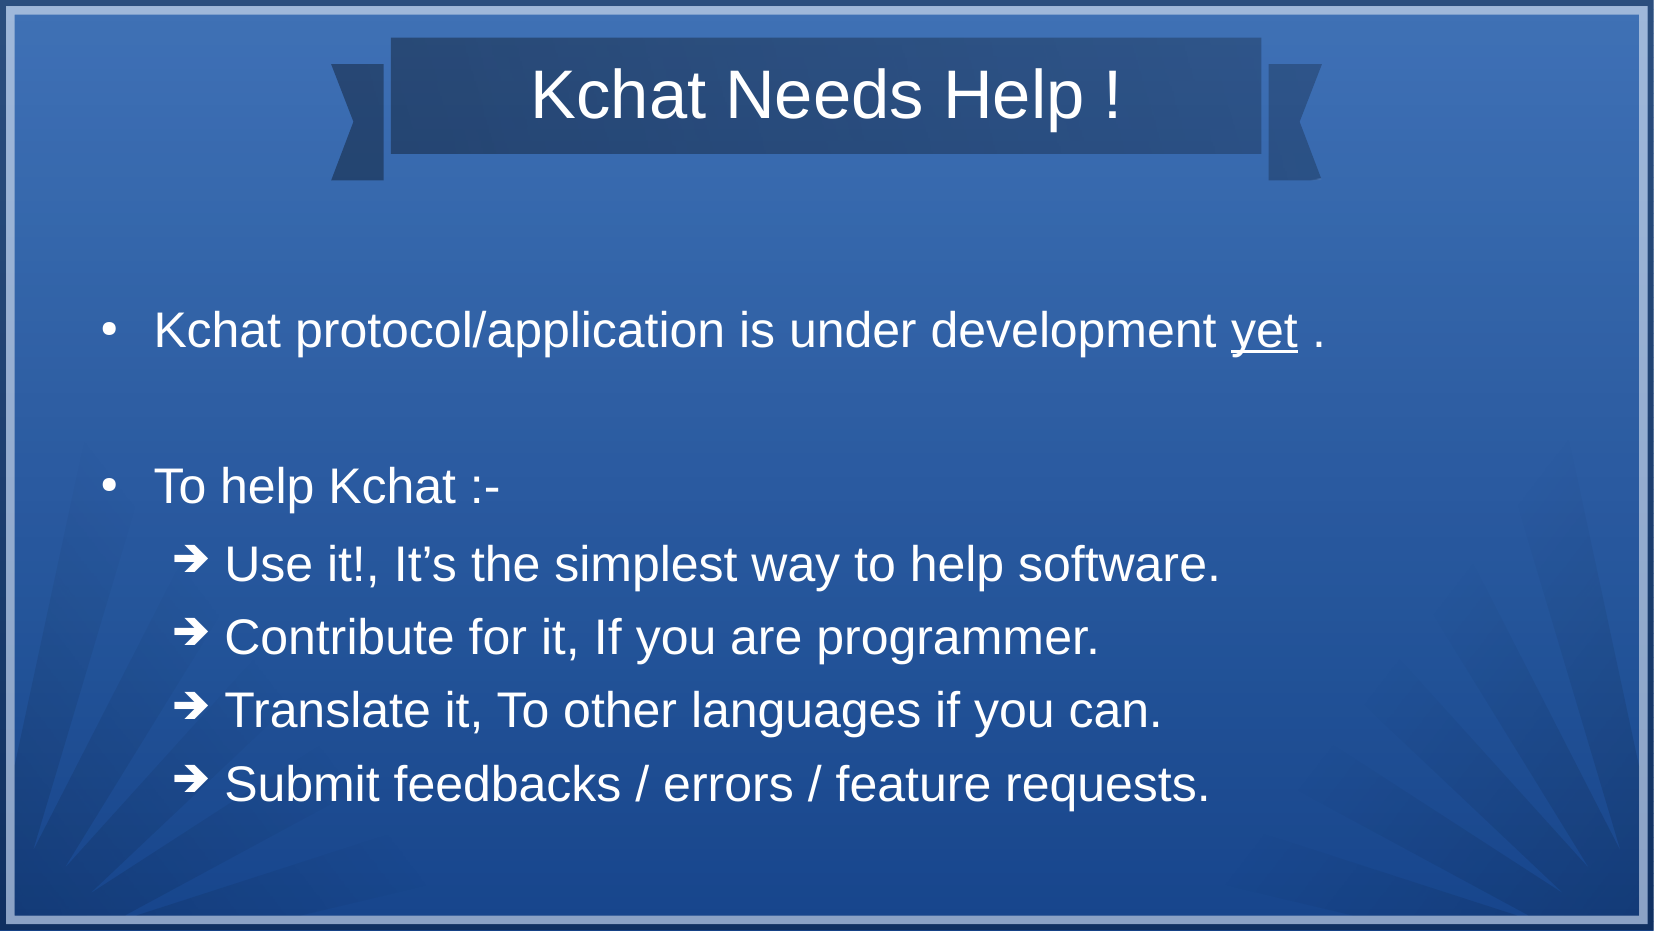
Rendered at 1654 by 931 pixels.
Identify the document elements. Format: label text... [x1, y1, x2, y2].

list Kchat protocol/application is under development yet . To help Kchat :- Use it!, It’s the simplest way to help software. Contribute for it, If you are programmer. Translate it, To other languages if you can. Submit feedbacks / errors / feature requests. [82, 224, 1571, 848]
title Kchat Needs Help ! [389, 35, 1264, 154]
